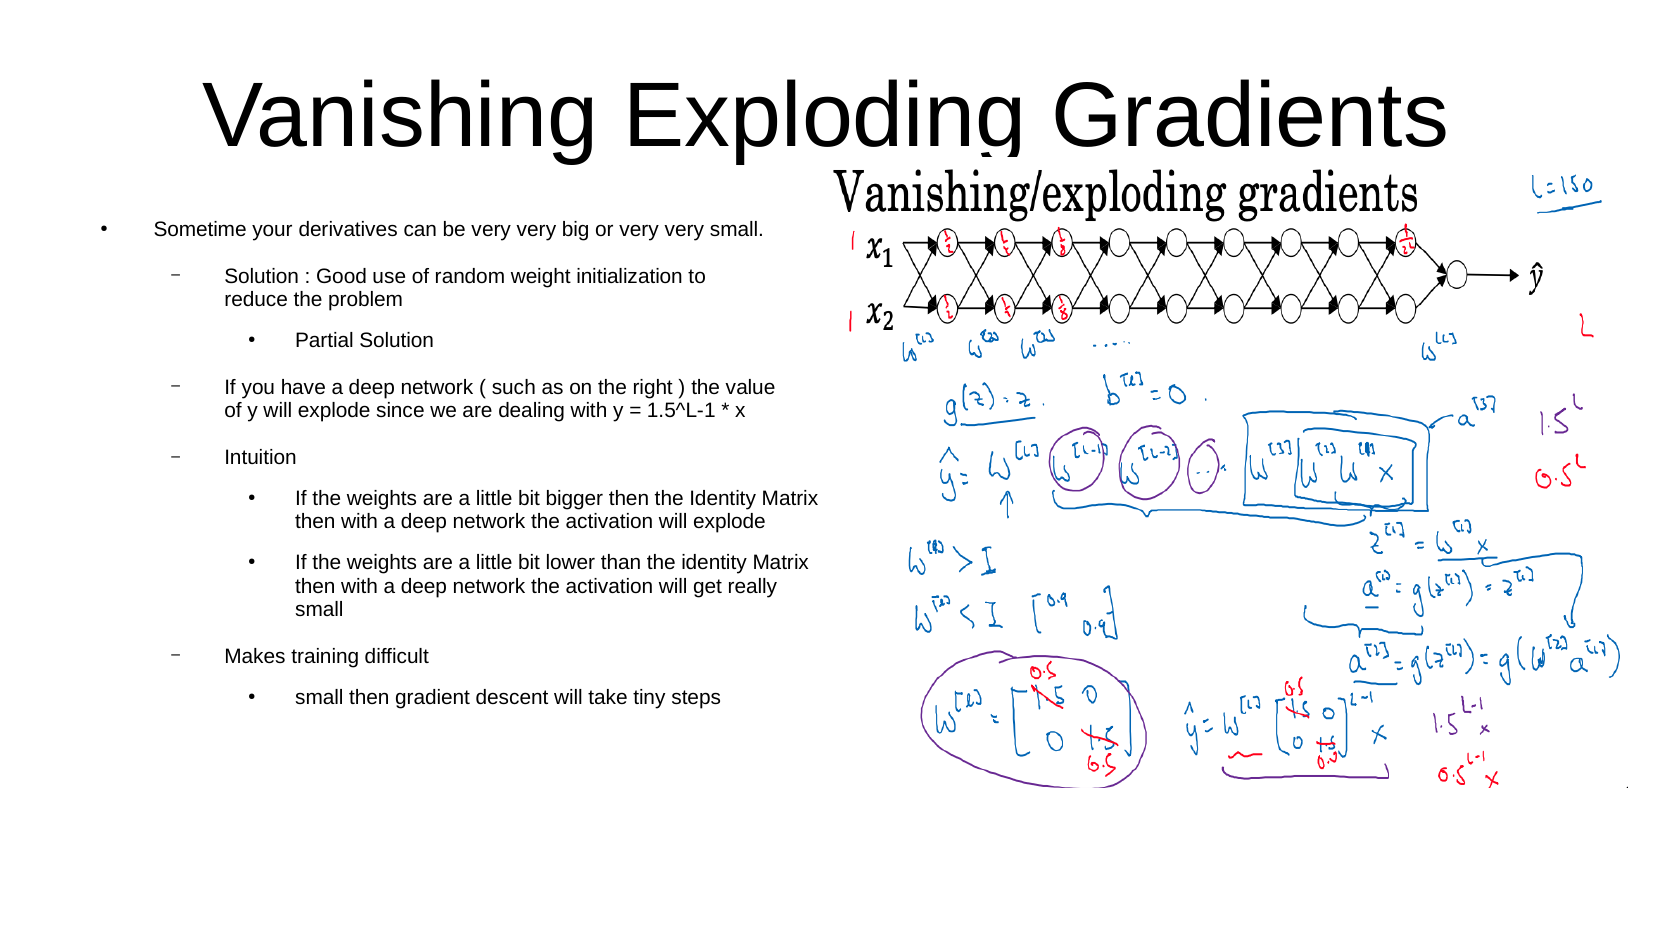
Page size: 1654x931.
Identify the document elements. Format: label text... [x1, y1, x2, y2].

picture [825, 157, 1628, 788]
list Sometime your derivatives can be very very big or very very small. Solution : Good use of random weight initialization to reduce the problem Partial Solution If you have a deep network ( such as on the right ) the value of y will explode since we are dealing with y = 1.5^L-1 * x Intuition If the weights are a little bit bigger then the Identity Matrix then with a deep network the activation will explode If the weights are a little bit lower than the identity Matrix then with a deep network the activation will get really small Makes training difficult small then gradient descent will take tiny steps [82, 217, 1613, 901]
title Vanishing Exploding Gradients [82, 37, 1571, 193]
